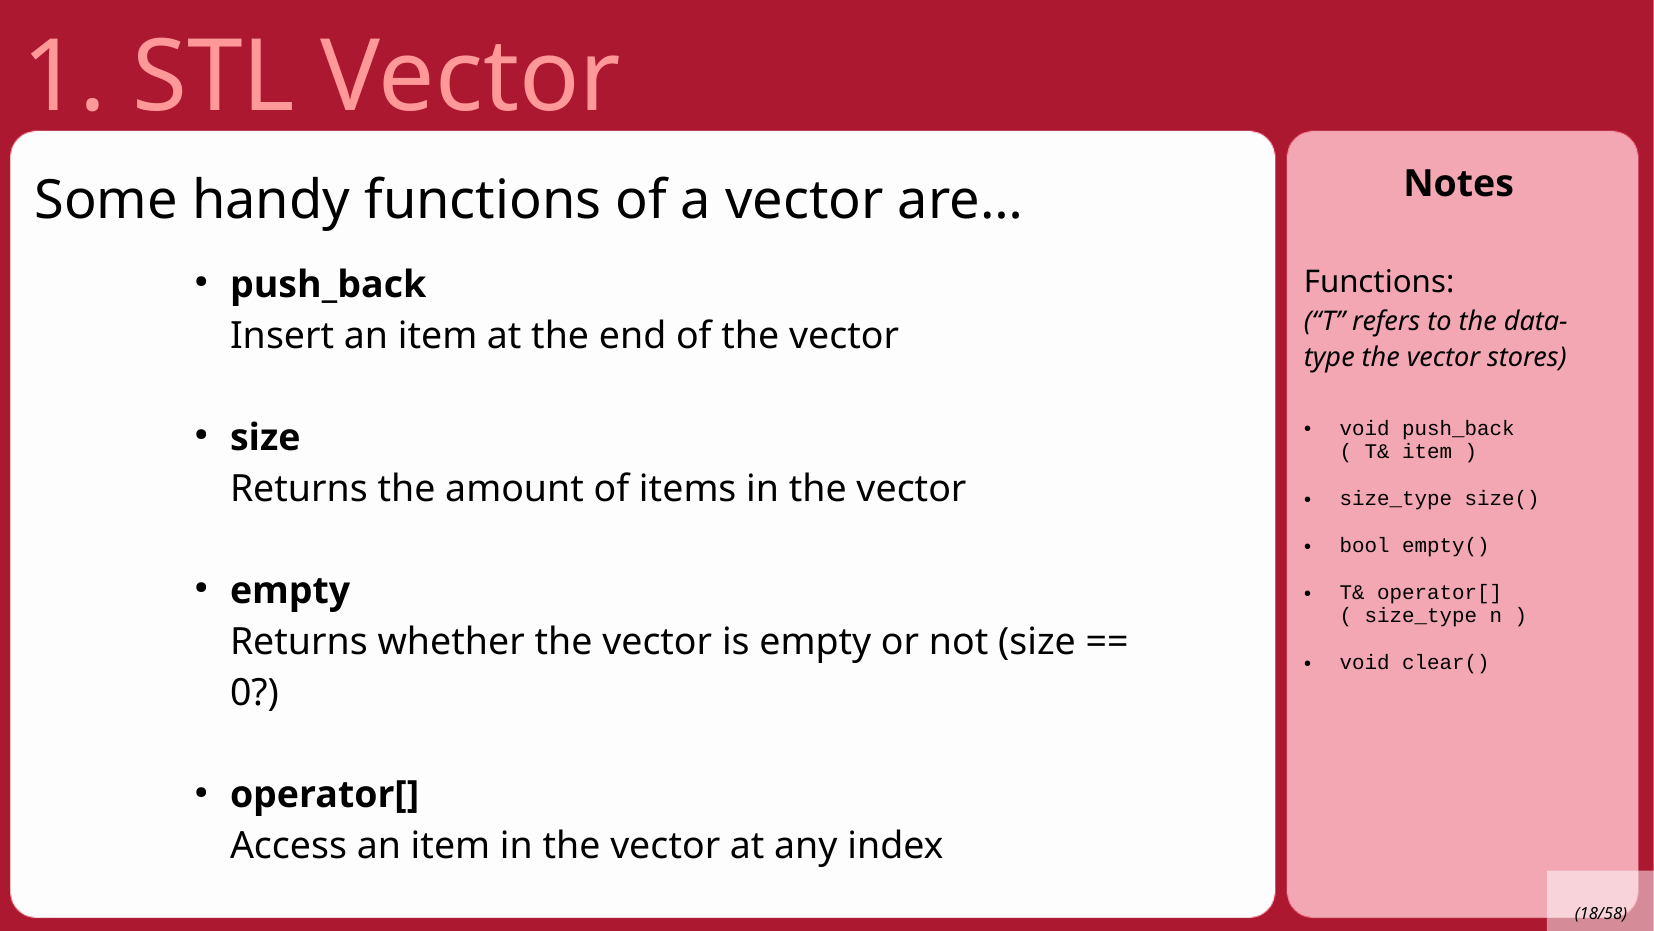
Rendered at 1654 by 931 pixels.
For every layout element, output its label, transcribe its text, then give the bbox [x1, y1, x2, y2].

picture [0, 0, 1654, 931]
text_box Some handy functions of a vector are… [34, 160, 1248, 227]
text_box Notes Functions: (“T” refers to the data-type the vector stores) void push_back ( T& item ) size_type size() bool empty() T& operator[]( size_type n ) void clear() [1289, 149, 1629, 638]
title 1. STL Vector [22, 7, 1511, 136]
text_box (<number>/58) [1546, 877, 1654, 931]
text_box push_back Insert an item at the end of the vector size Returns the amount of items in the vector empty Returns whether the vector is empty or not (size == 0?) operator[] Access an item in the vector at any index clear Clears out all the elements of the vector. [194, 257, 1160, 898]
